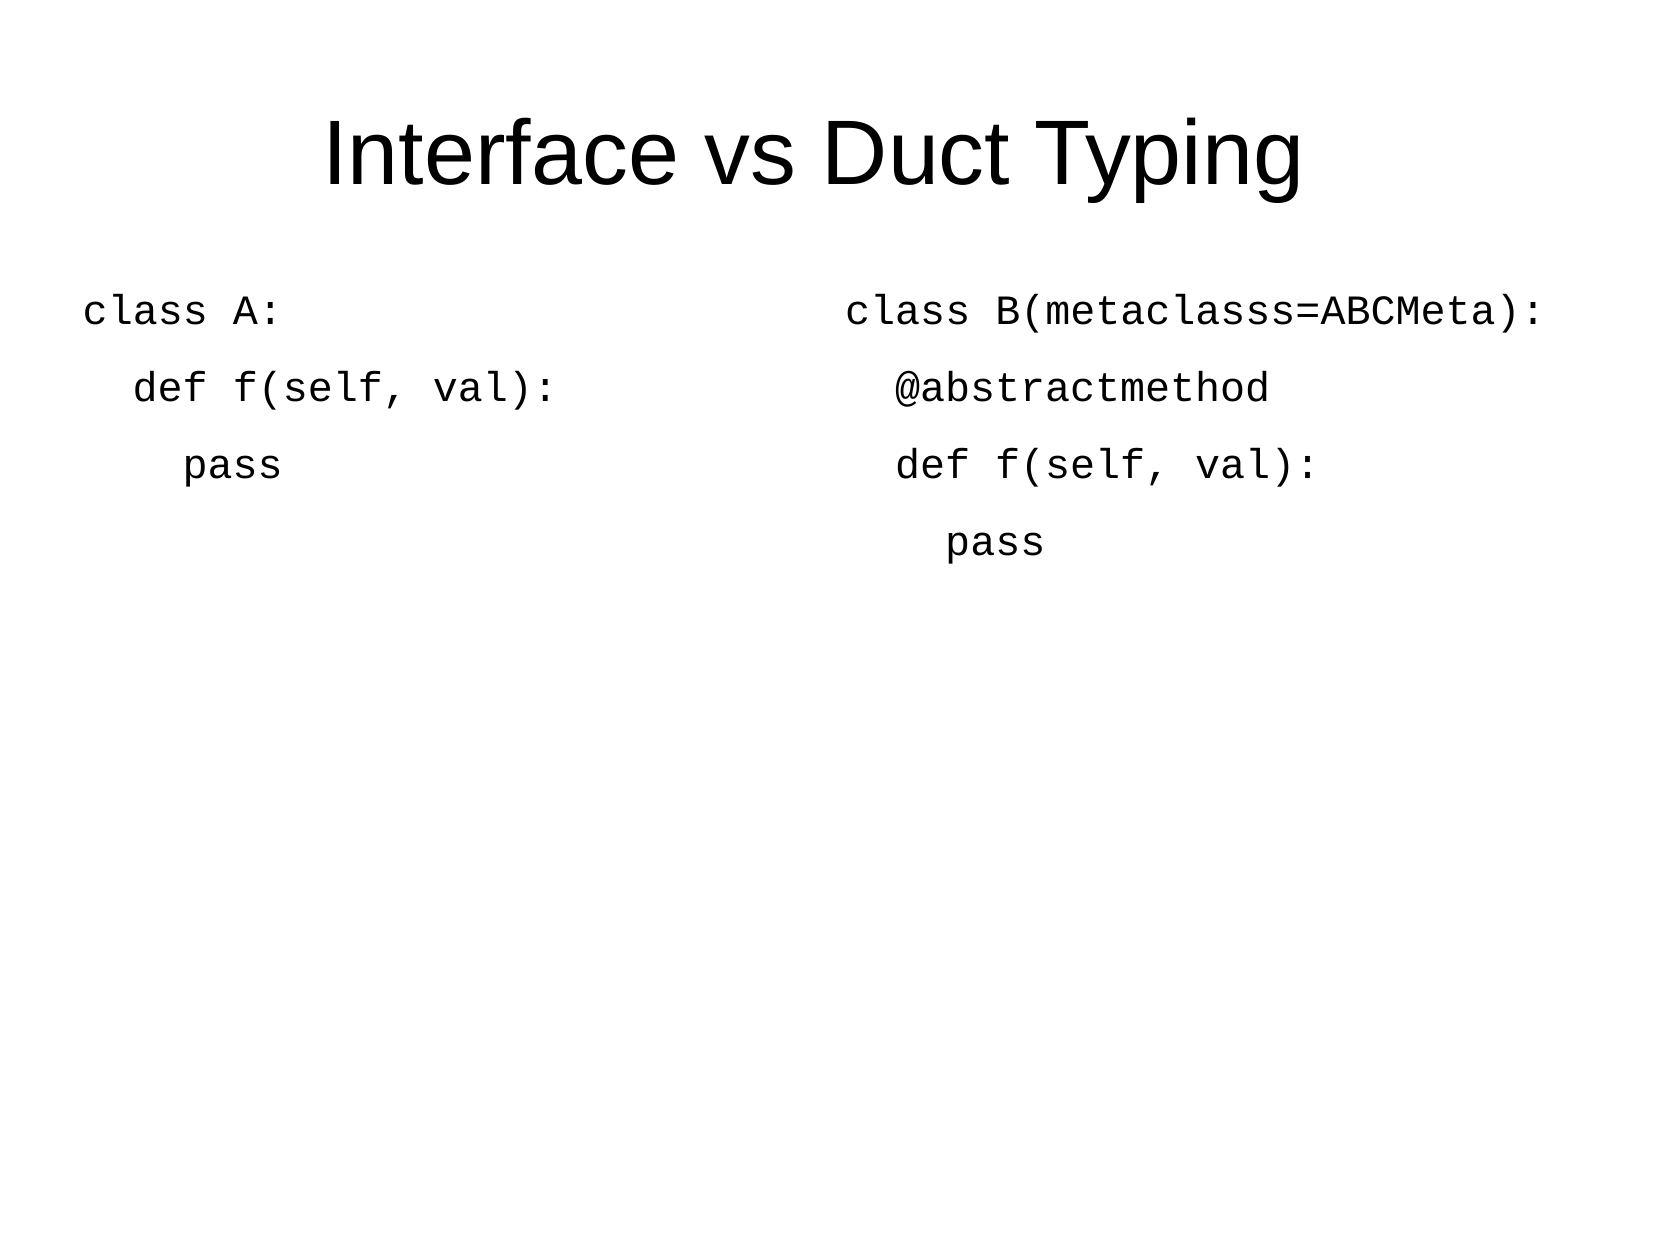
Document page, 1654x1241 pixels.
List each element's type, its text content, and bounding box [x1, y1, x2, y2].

title Interface vs Duct Typing [82, 49, 1571, 257]
list class A: def f(self, val): pass [82, 290, 809, 1109]
list class B(metaclasss=ABCMeta): @abstractmethod def f(self, val): pass [845, 290, 1572, 1109]
